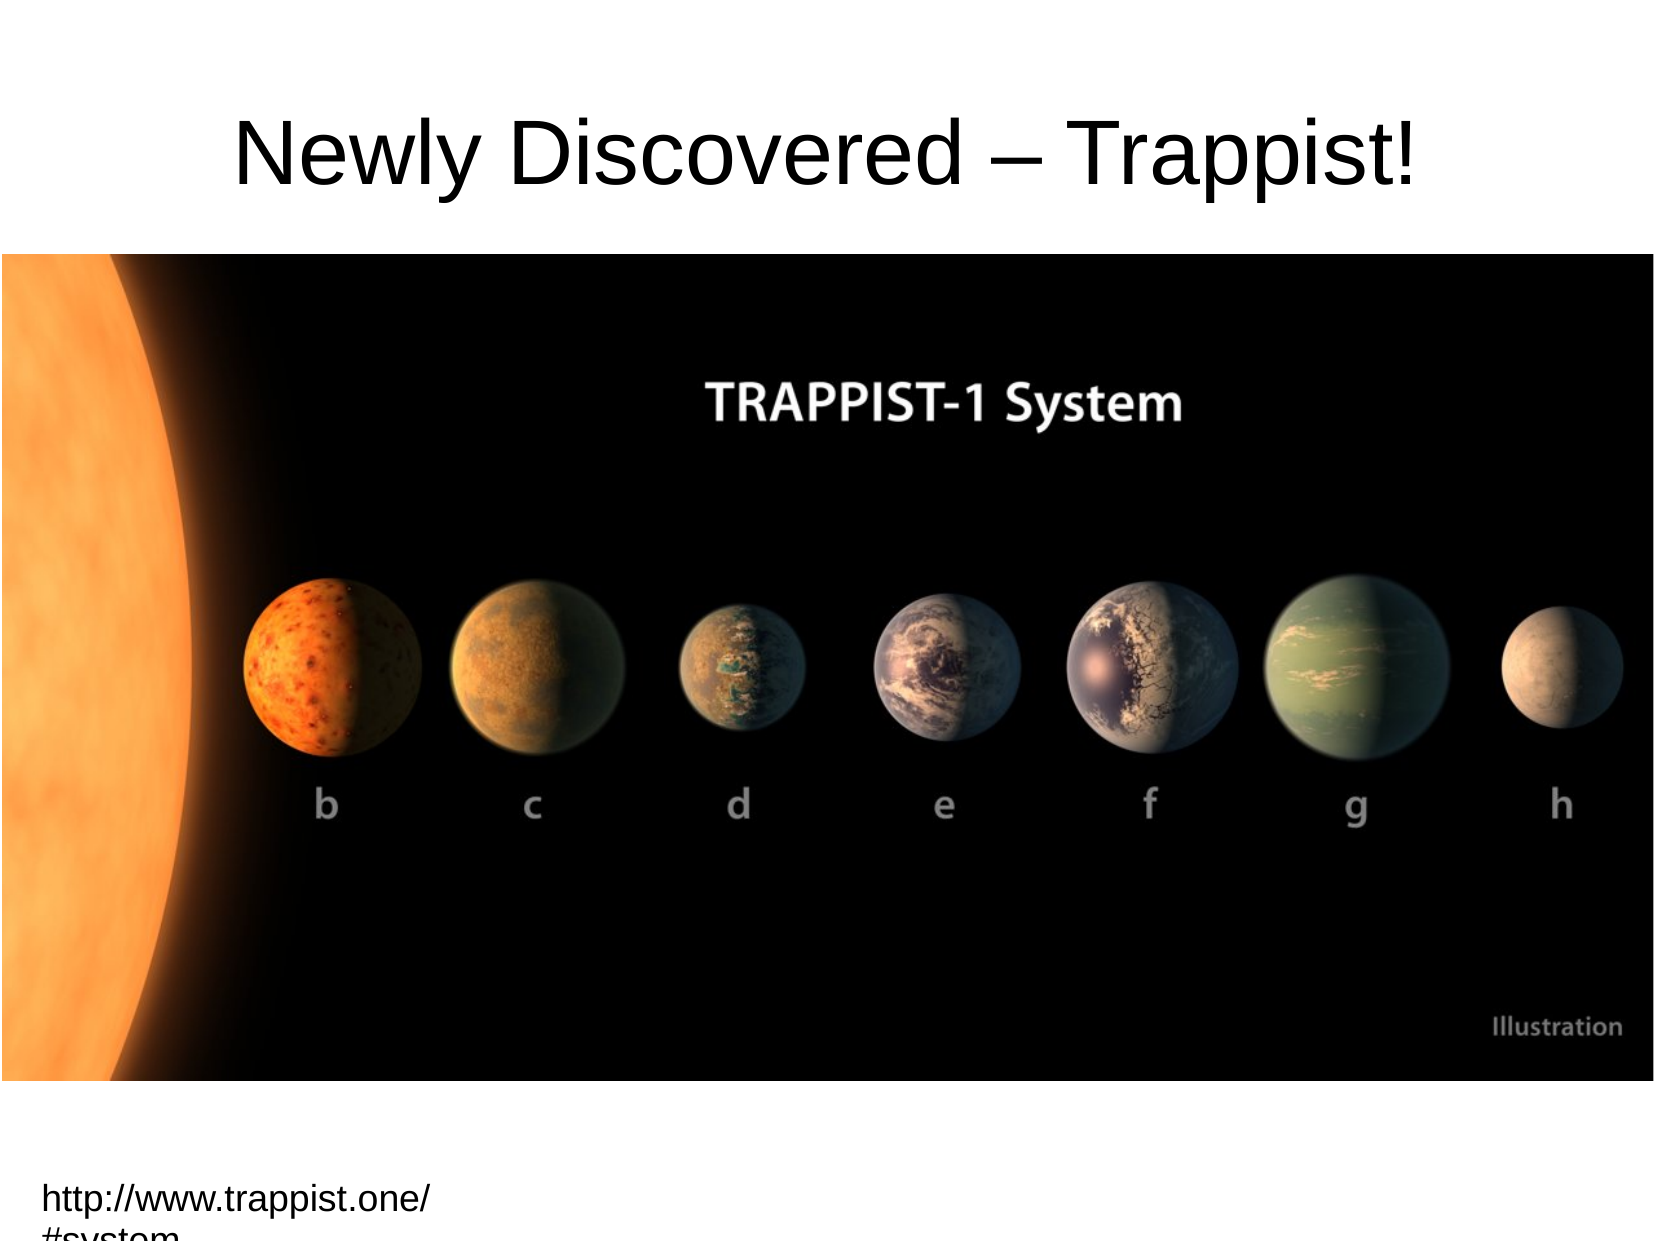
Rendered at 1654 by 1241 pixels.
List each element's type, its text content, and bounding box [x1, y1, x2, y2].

title Newly Discovered – Trappist! [82, 49, 1571, 254]
text_box http://www.trappist.one/#system [26, 1170, 586, 1227]
picture [2, 254, 1654, 1082]
